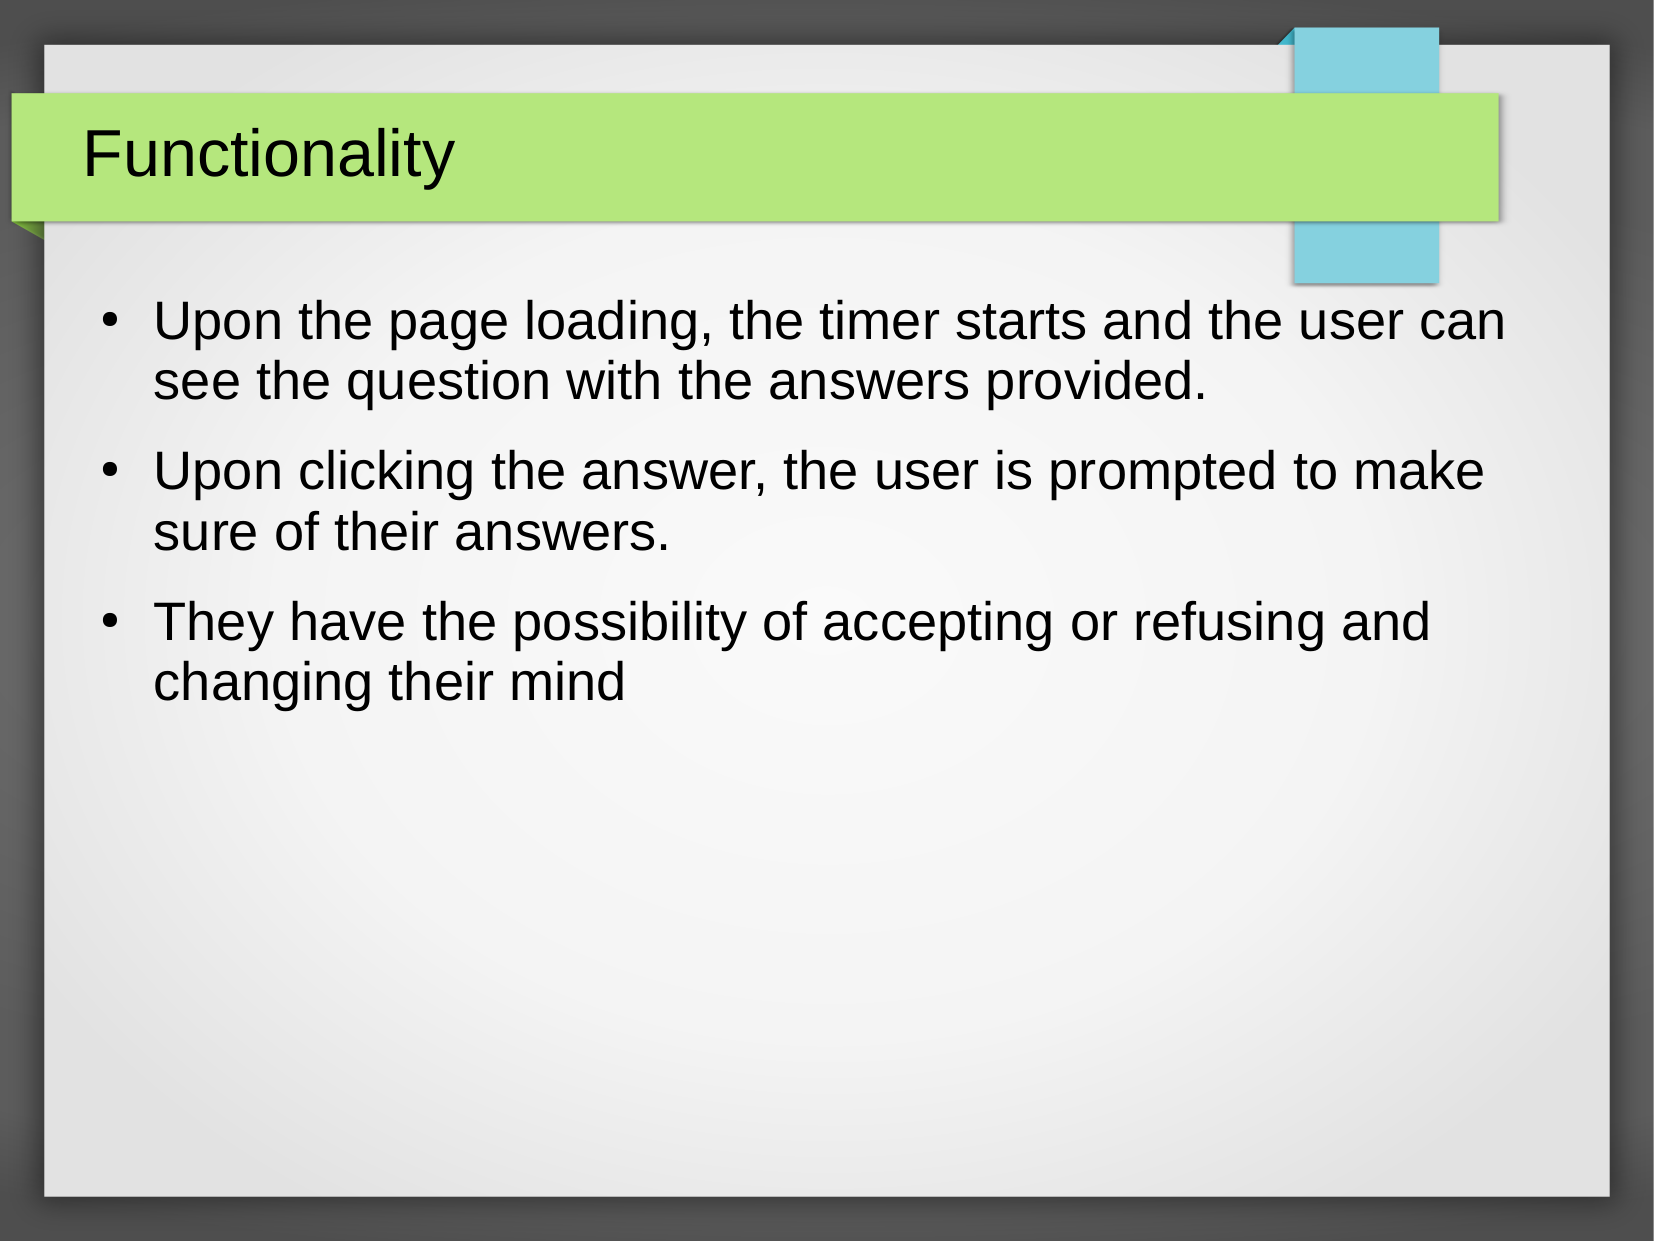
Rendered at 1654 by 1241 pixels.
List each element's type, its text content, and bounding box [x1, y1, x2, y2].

picture [0, 0, 1654, 1241]
title Functionality [82, 94, 1264, 213]
list Upon the page loading, the timer starts and the user can see the question with the answers provided. Upon clicking the answer, the user is prompted to make sure of their answers. They have the possibility of accepting or refusing and changing their mind [82, 290, 1571, 1010]
